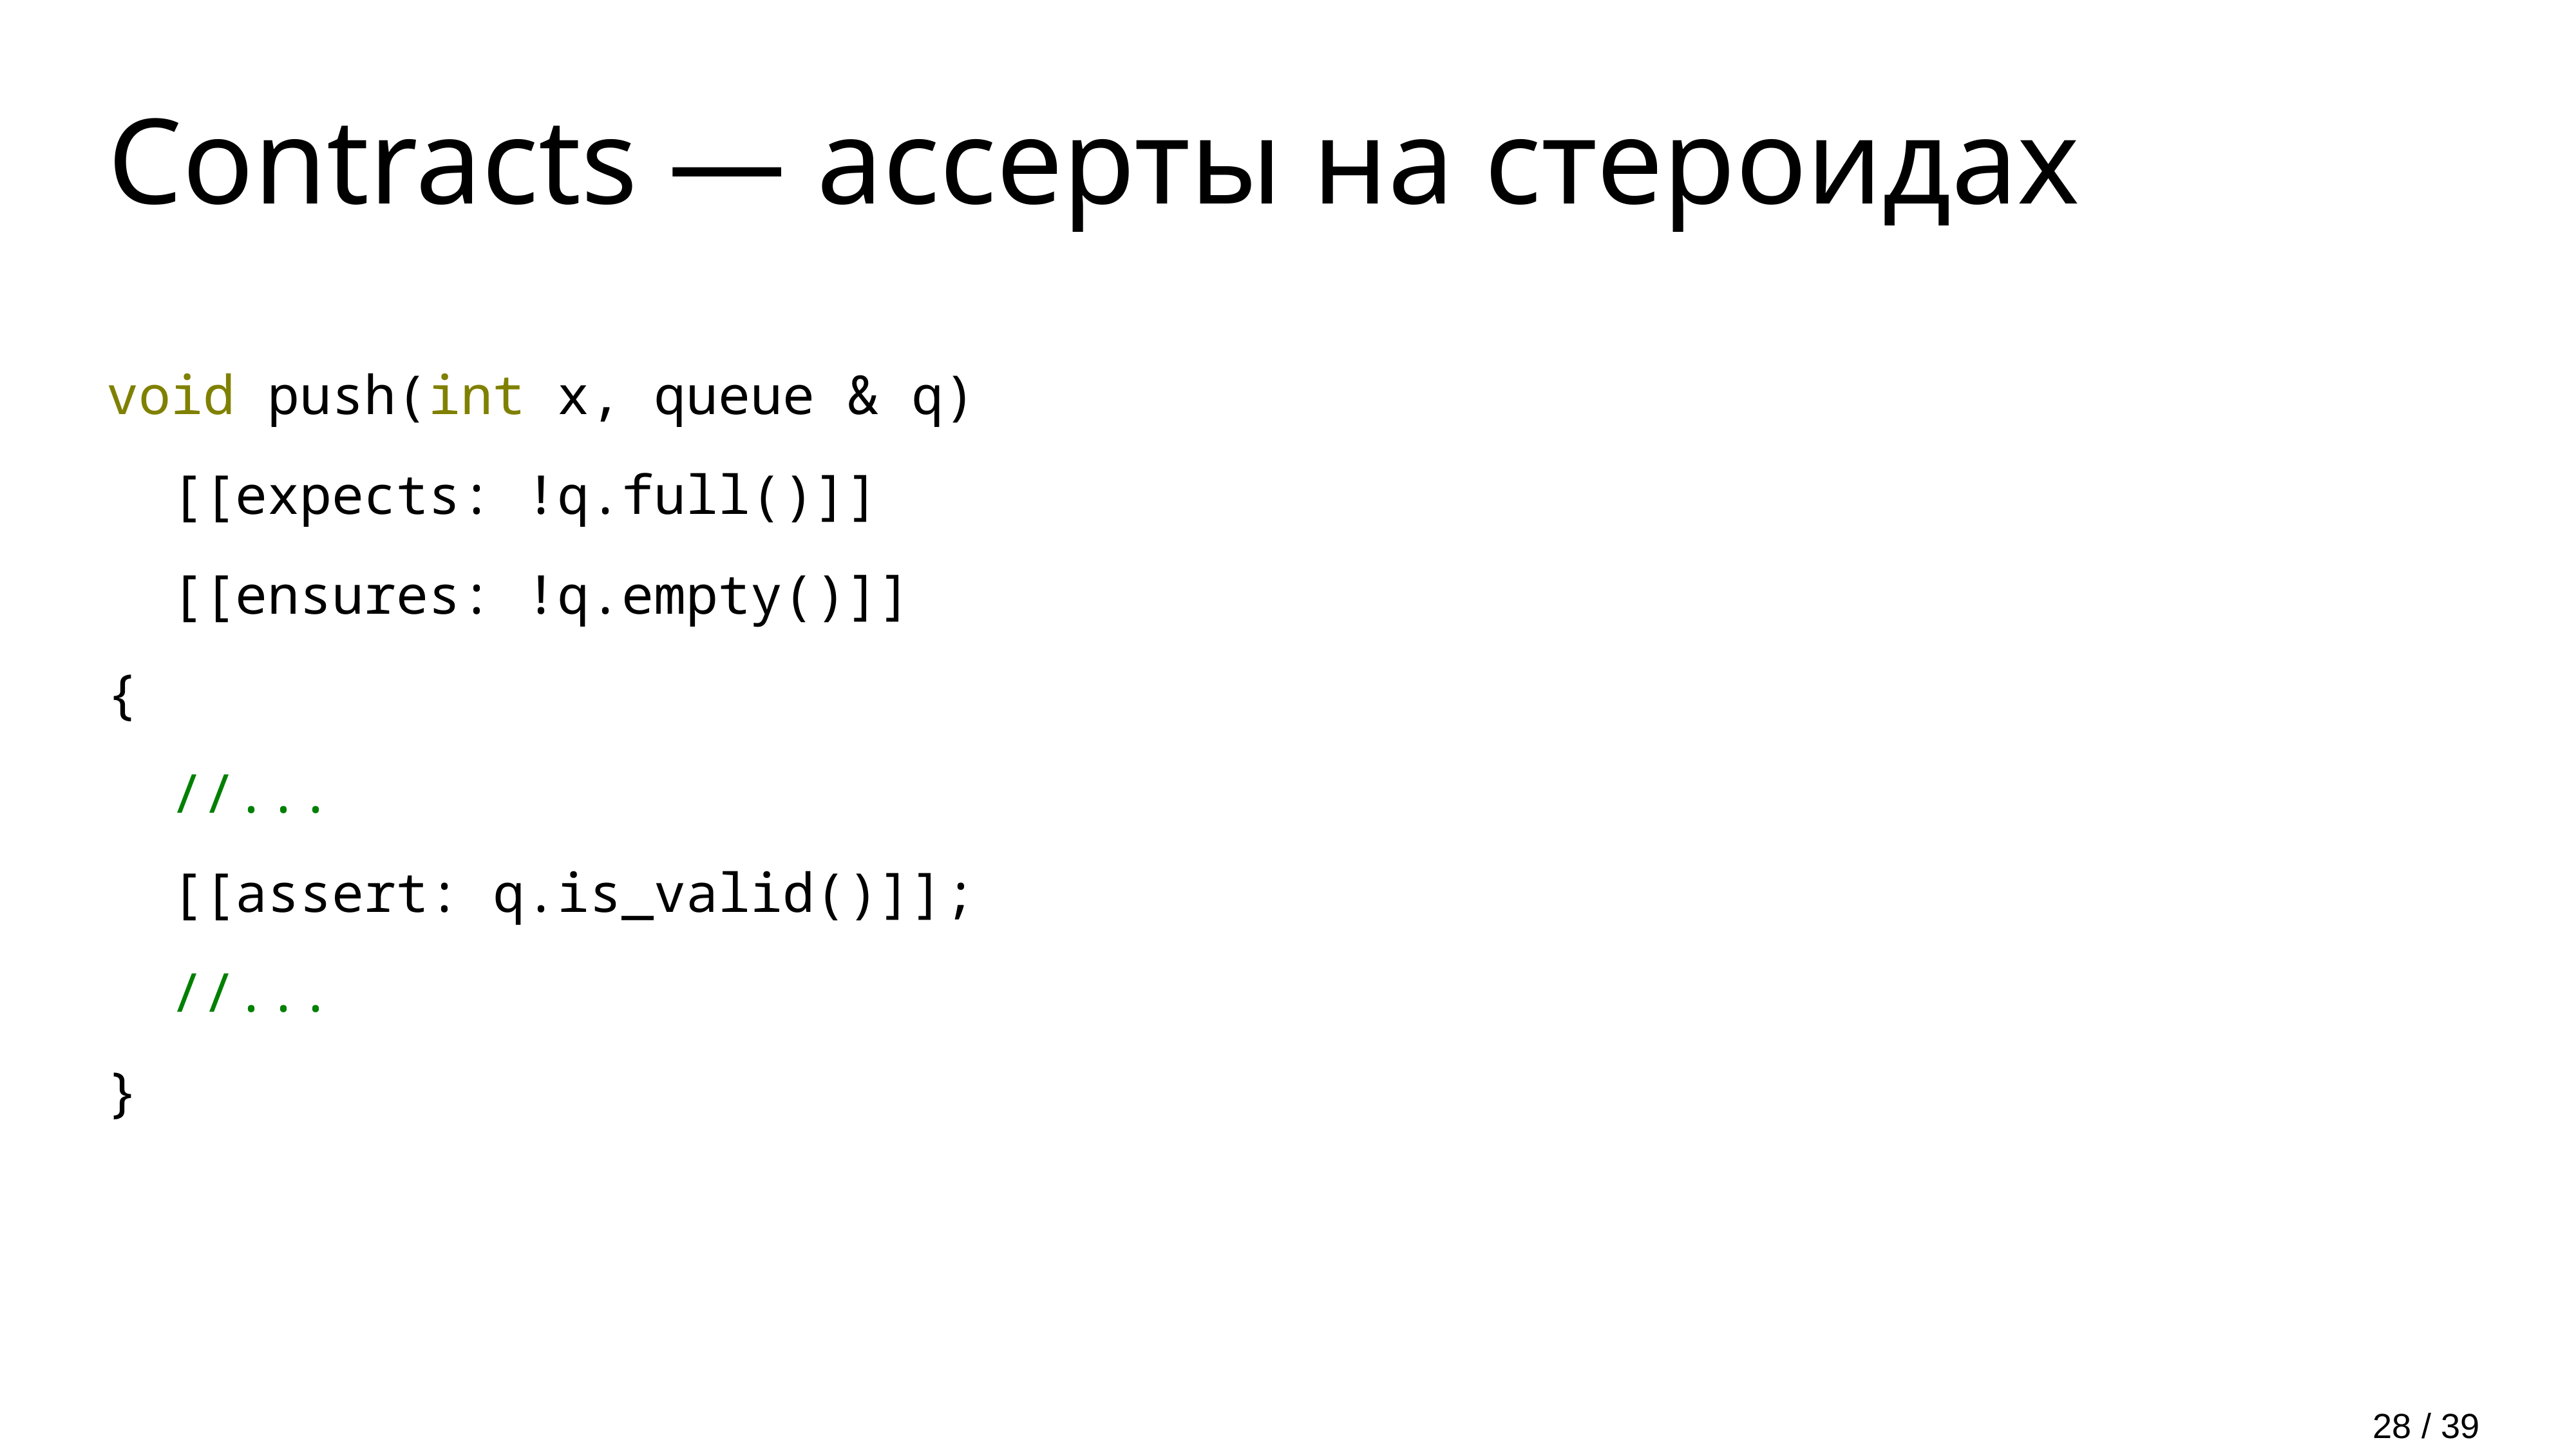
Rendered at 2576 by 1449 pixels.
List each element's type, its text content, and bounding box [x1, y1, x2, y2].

list void push(int x, queue & q) [[expects: !q.full()]] [[ensures: !q.empty()]] { //... [[assert: q.is_valid()]]; //... } [0, 295, 2576, 1449]
title Contracts — ассерты на стероидах [108, 80, 2468, 242]
text_box <number> / 39 [2363, 1402, 2576, 1449]
